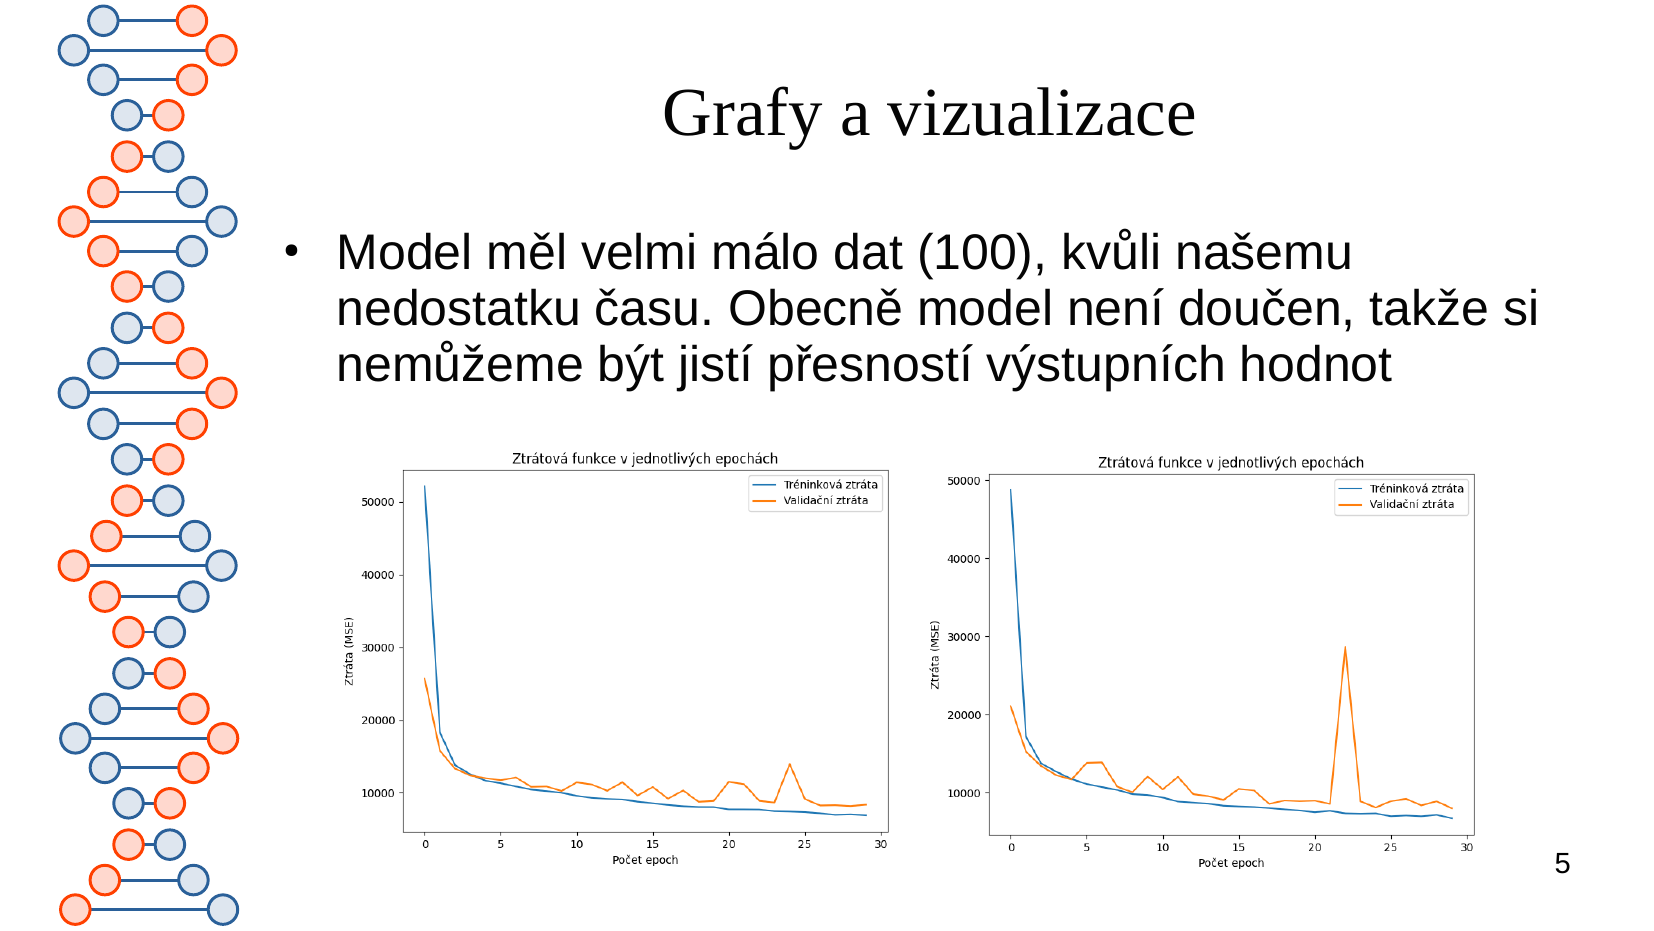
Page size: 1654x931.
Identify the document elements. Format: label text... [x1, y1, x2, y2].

picture [324, 413, 1536, 886]
title Grafy a vizualizace [265, 35, 1595, 189]
list Model měl velmi málo dat (100), kvůli našemu nedostatku času. Obecně model není doučen, takže si nemůžeme být jistí přesností výstupních hodnot [265, 224, 1595, 764]
